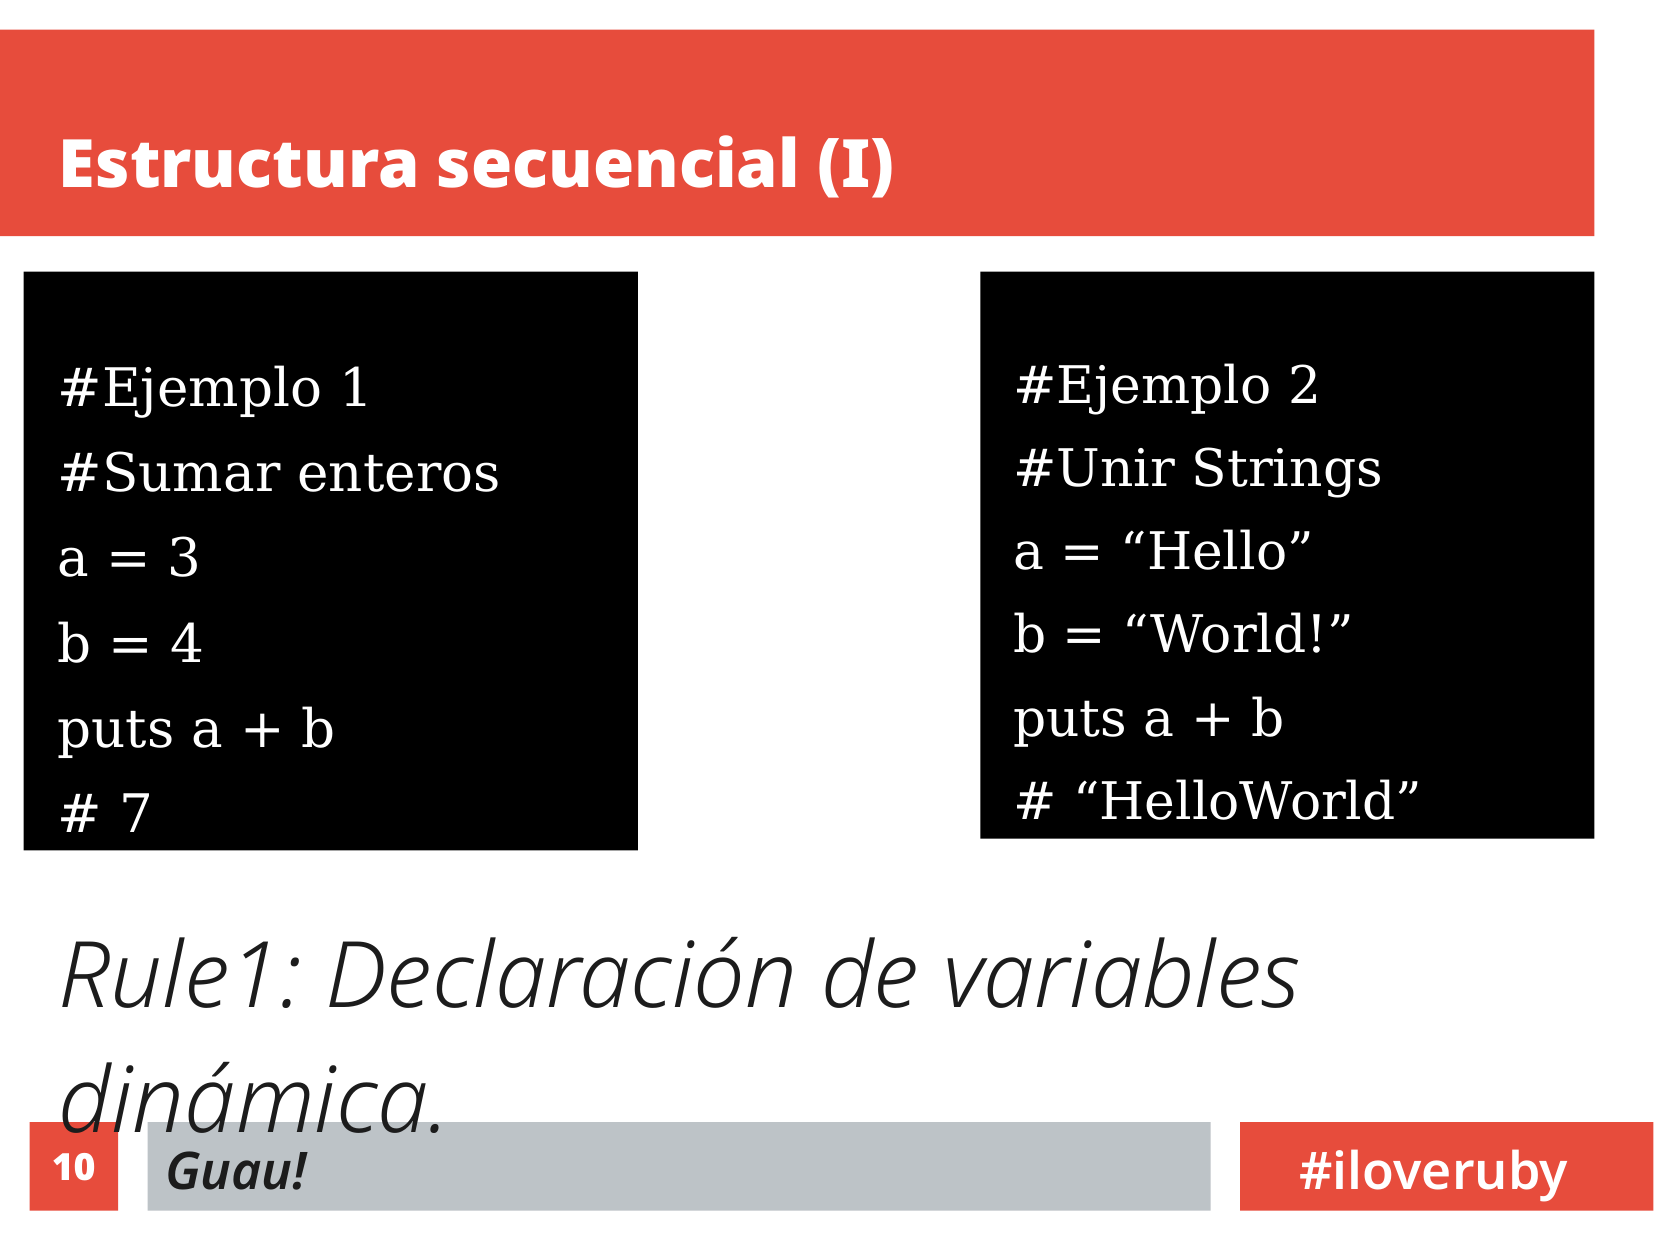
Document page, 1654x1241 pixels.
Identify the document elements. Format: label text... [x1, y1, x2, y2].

list #iloveruby [1299, 1133, 1607, 1205]
title Estructura secuencial (I) [59, 59, 1595, 207]
list #Ejemplo 2 #Unir Strings a = “Hello” b = “World!” puts a + b # “HelloWorld” [980, 271, 1595, 839]
text_box Rule1: Declaración de variables dinámica. [59, 909, 1607, 1052]
list #Ejemplo 1 #Sumar enteros a = 3 b = 4 puts a + b # 7 [23, 271, 638, 851]
list Guau! [165, 1133, 1182, 1205]
